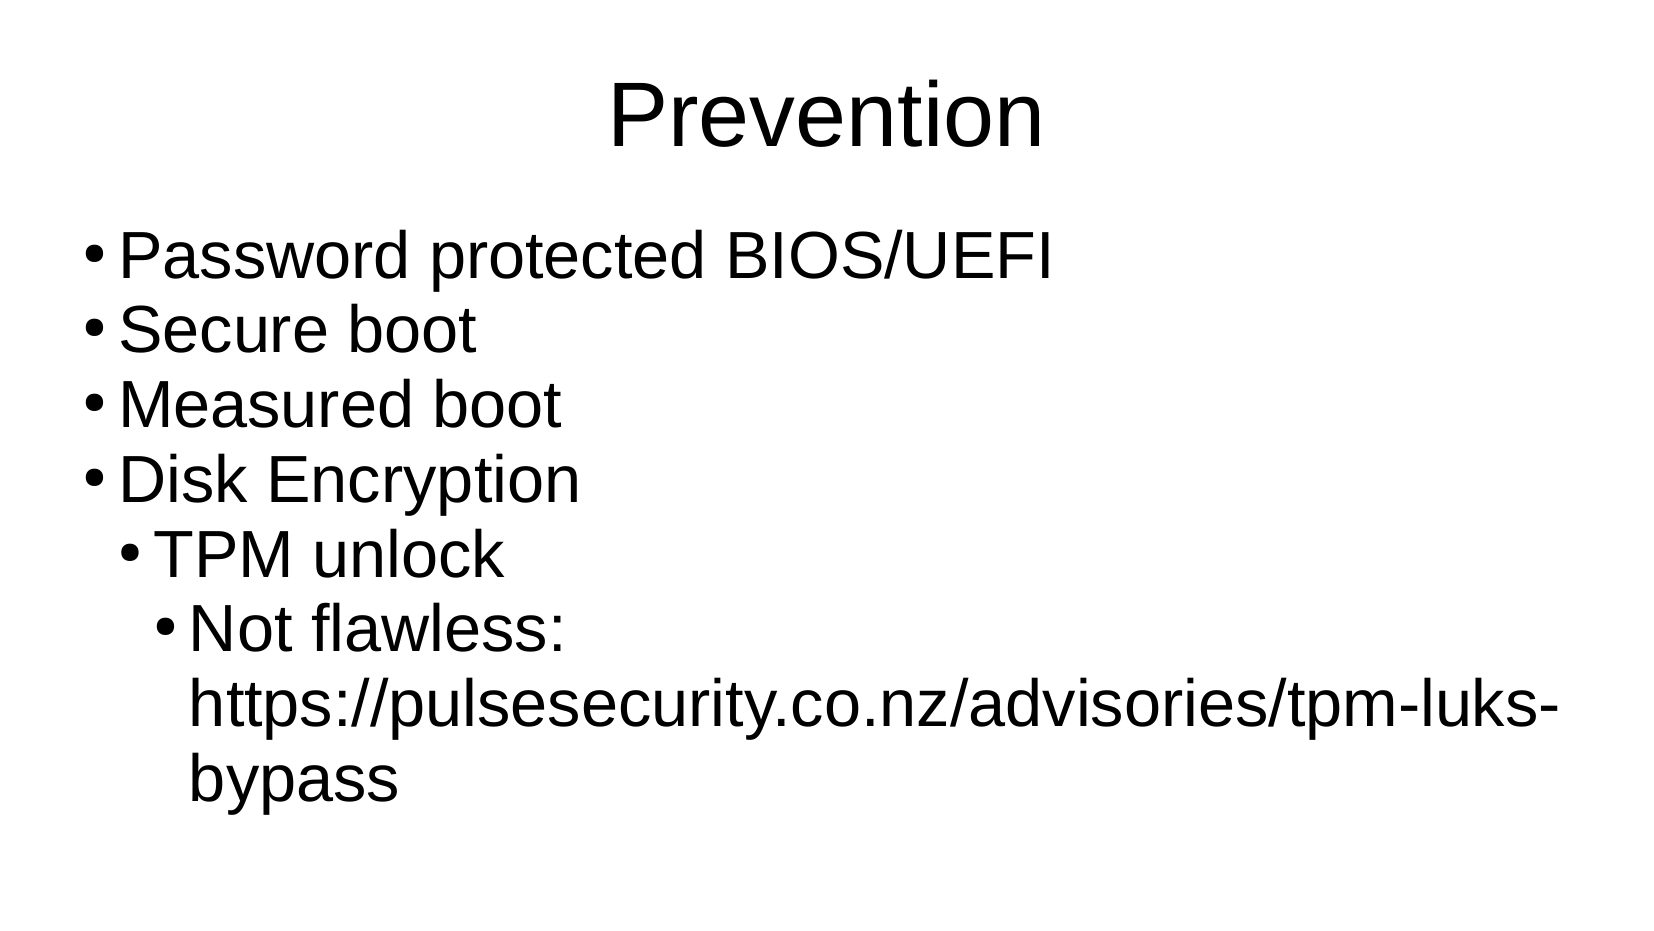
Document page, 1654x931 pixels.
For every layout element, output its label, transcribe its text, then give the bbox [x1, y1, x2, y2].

subtitle Password protected BIOS/UEFI Secure boot Measured boot Disk Encryption TPM unlock Not flawless: https://pulsesecurity.co.nz/advisories/tpm-luks-bypass [82, 217, 1571, 816]
title Prevention [82, 37, 1571, 193]
